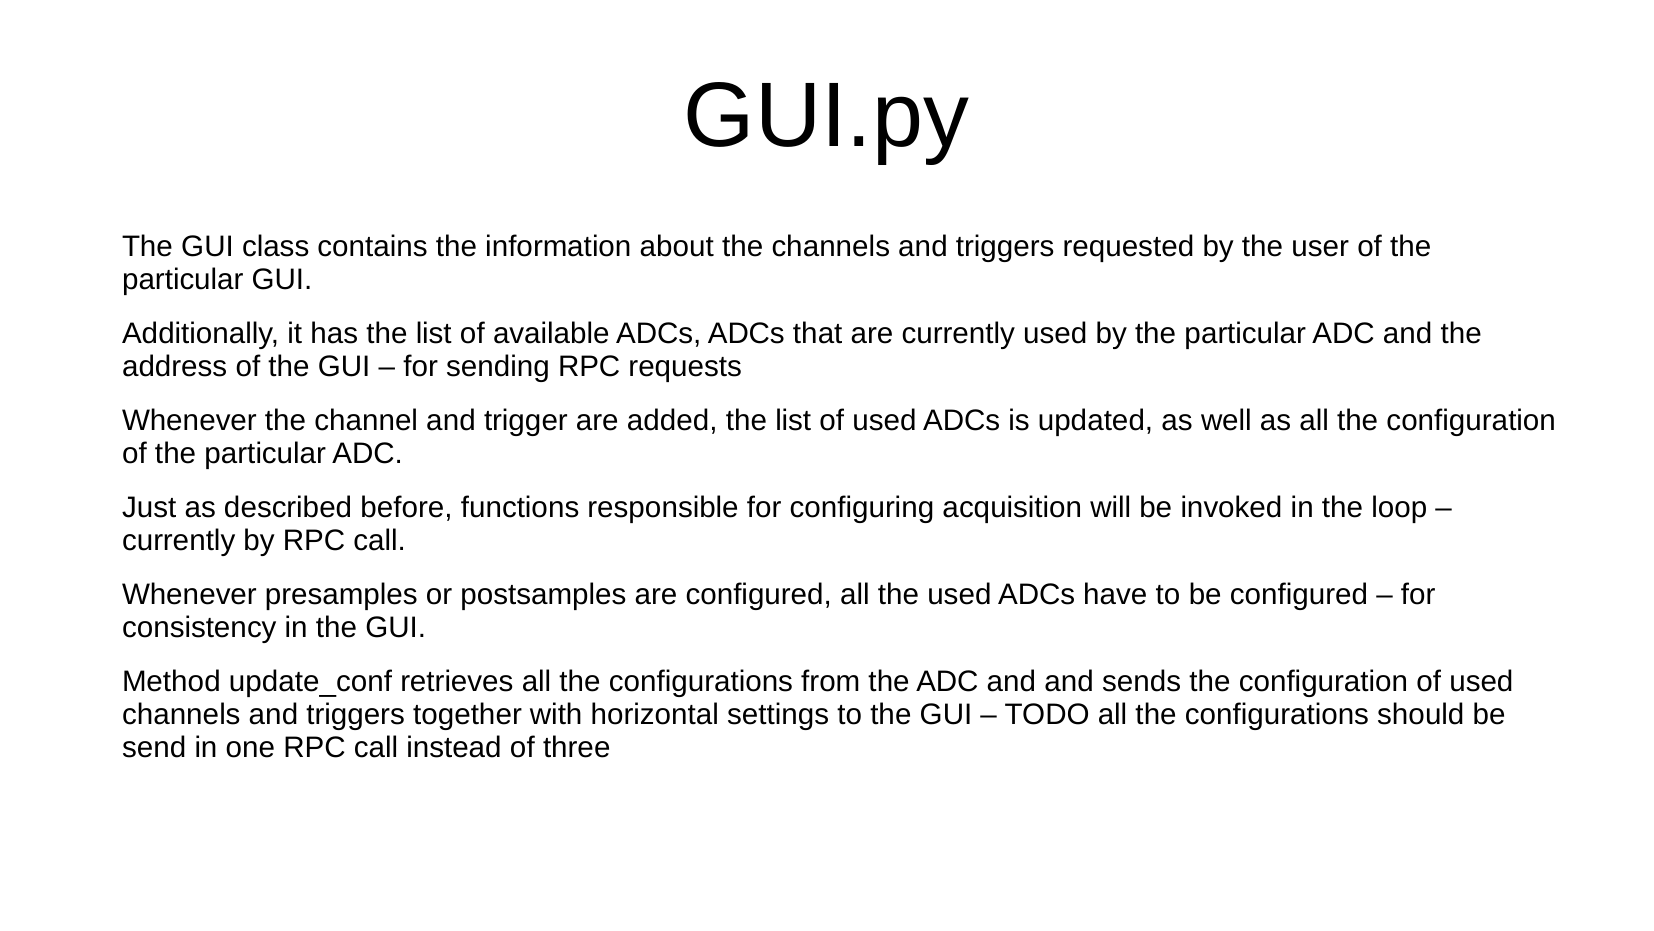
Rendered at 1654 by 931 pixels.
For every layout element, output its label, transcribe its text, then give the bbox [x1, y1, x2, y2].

list The GUI class contains the information about the channels and triggers requested by the user of the particular GUI. Additionally, it has the list of available ADCs, ADCs that are currently used by the particular ADC and the address of the GUI – for sending RPC requests Whenever the channel and trigger are added, the list of used ADCs is updated, as well as all the configuration of the particular ADC. Just as described before, functions responsible for configuring acquisition will be invoked in the loop – currently by RPC call. Whenever presamples or postsamples are configured, all the used ADCs have to be configured – for consistency in the GUI. Method update_conf retrieves all the configurations from the ADC and and sends the configuration of used channels and triggers together with horizontal settings to the GUI – TODO all the configurations should be send in one RPC call instead of three [71, 229, 1561, 769]
title GUI.py [82, 37, 1571, 193]
